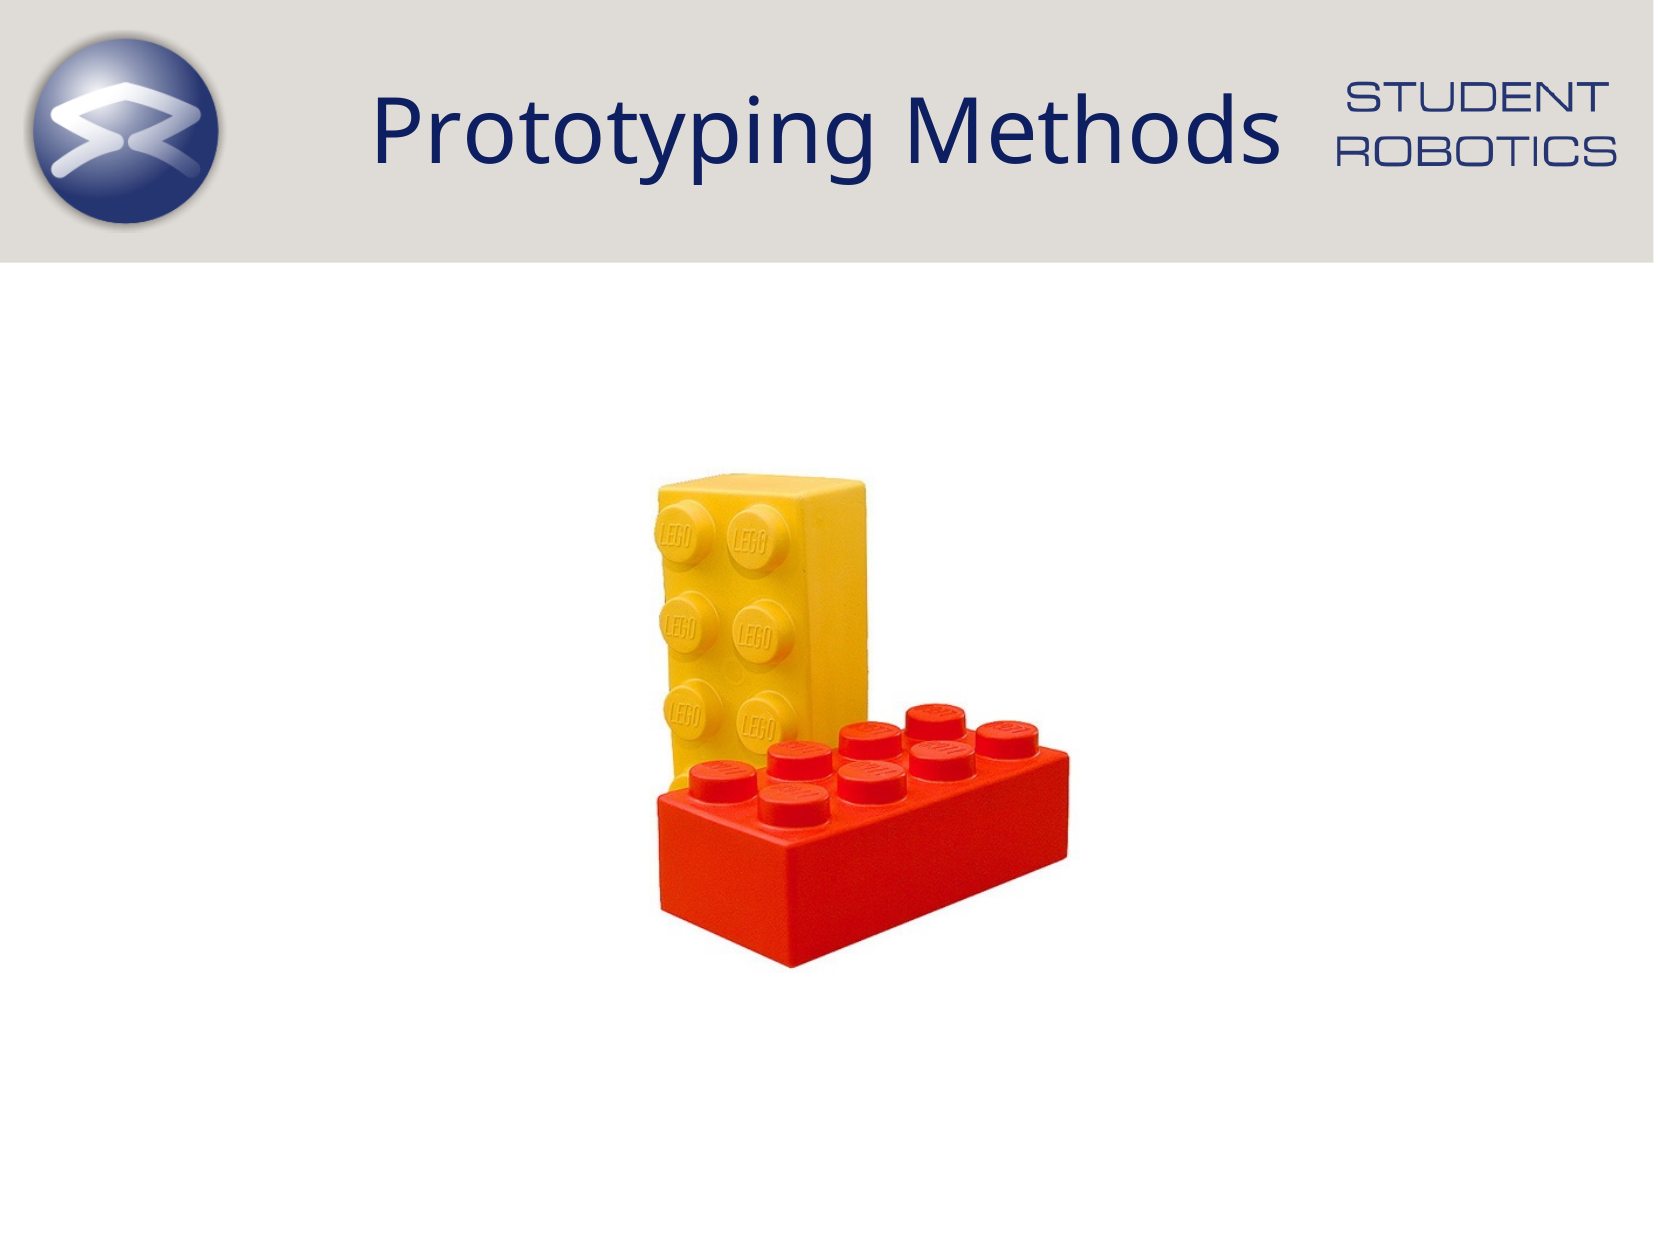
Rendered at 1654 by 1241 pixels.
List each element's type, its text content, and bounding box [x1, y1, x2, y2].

picture [1571, 68, 1633, 174]
picture [9, 19, 82, 245]
picture [631, 449, 1088, 976]
title Prototyping Methods [82, 0, 1571, 257]
